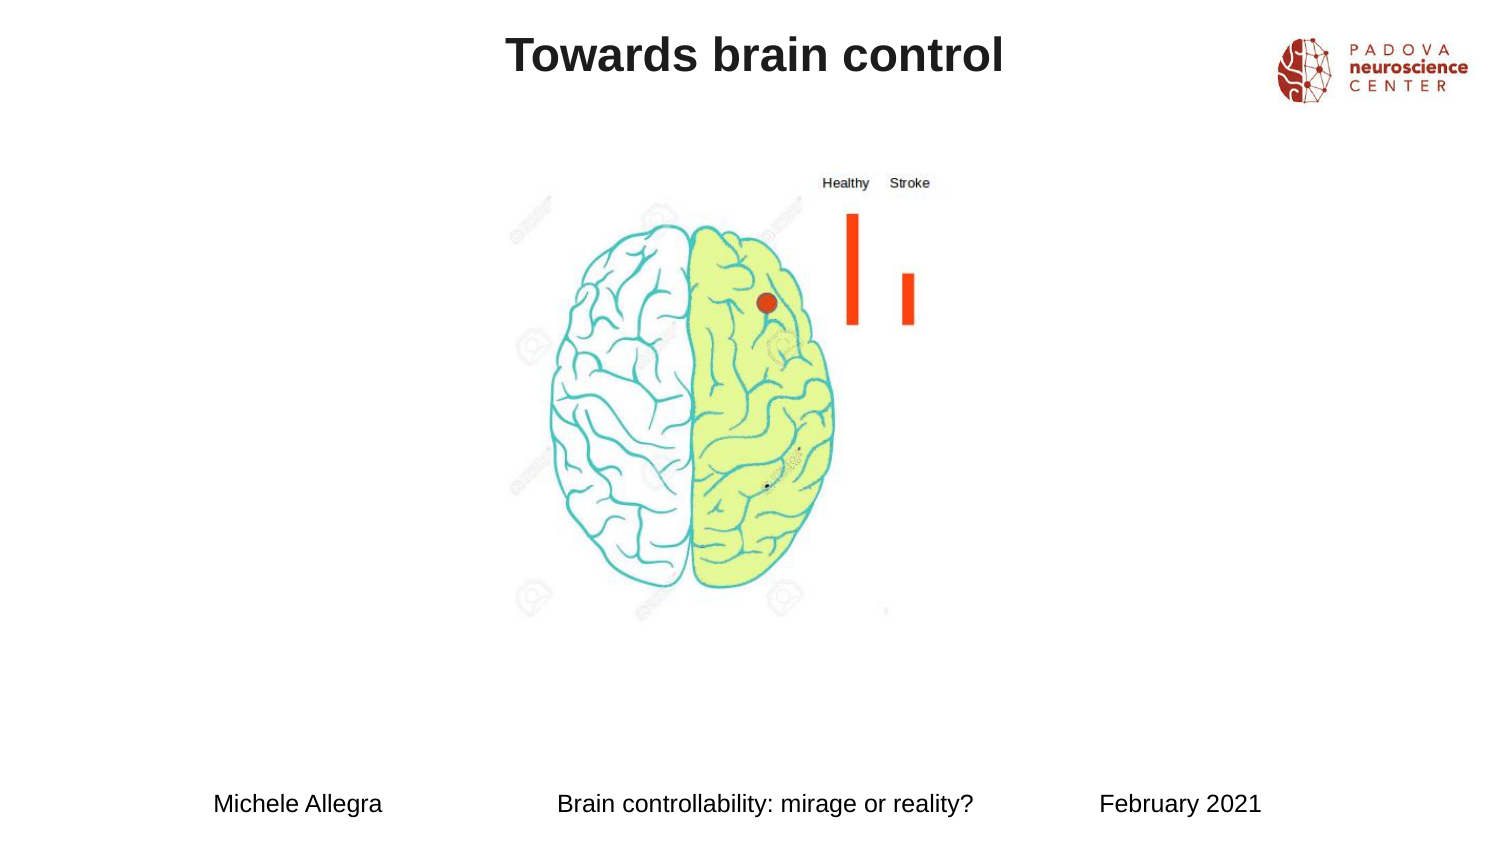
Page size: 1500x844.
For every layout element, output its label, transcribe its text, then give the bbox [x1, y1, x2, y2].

text_box Towards brain control [74, 30, 1436, 132]
picture [1268, 10, 1476, 123]
picture [423, 114, 1019, 710]
text_box Michele Allegra Brain controllability: mirage or reality? February 2021 [64, 776, 1415, 828]
